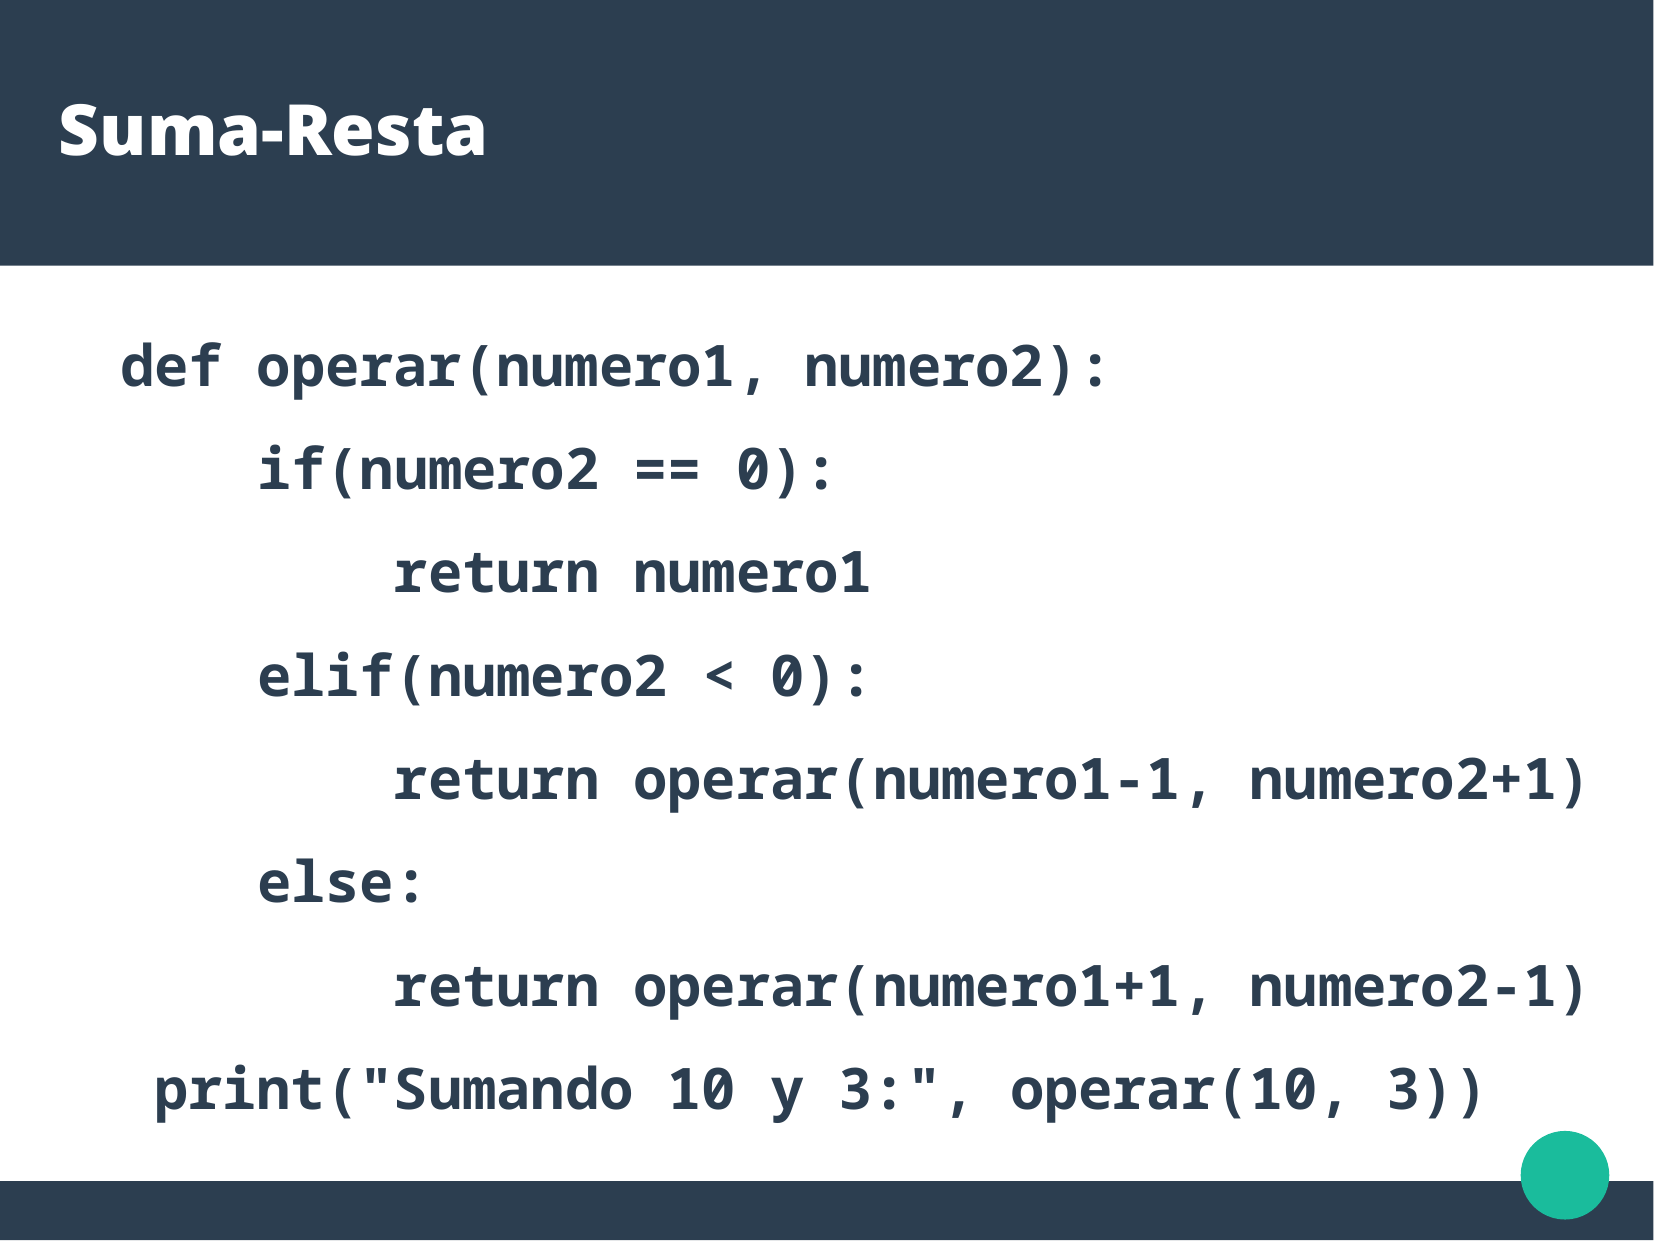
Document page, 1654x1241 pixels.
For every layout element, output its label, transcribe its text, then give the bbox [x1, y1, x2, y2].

title Suma-Resta [59, 49, 1595, 207]
list def operar(numero1, numero2): if(numero2 == 0): return numero1 elif(numero2 < 0): return operar(numero1-1, numero2+1) else: return operar(numero1+1, numero2-1) print("Sumando 10 y 3:", operar(10, 3)) [59, 324, 1595, 1152]
